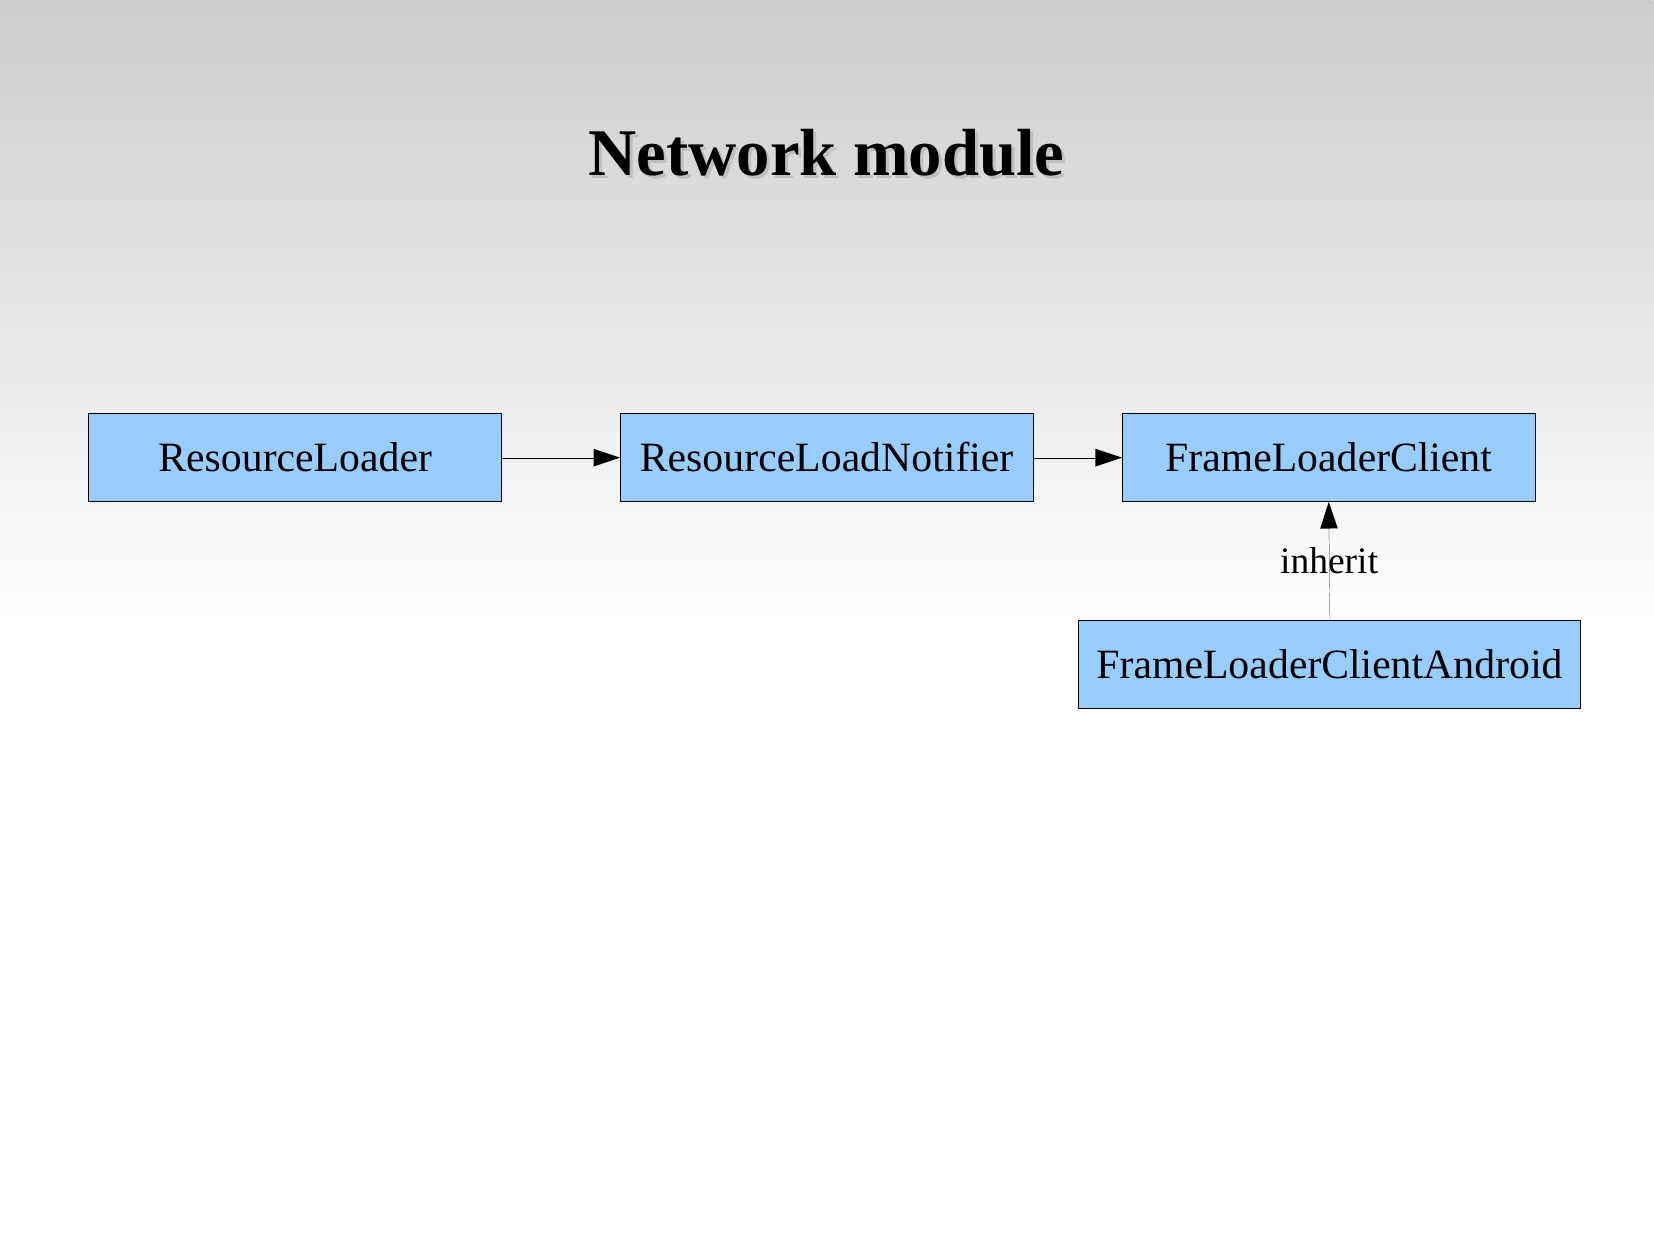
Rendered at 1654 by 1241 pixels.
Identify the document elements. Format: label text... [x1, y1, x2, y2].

text_box FrameLoaderClientAndroid [1078, 620, 1581, 709]
title Network module [82, 56, 1571, 250]
text_box FrameLoaderClient [1122, 413, 1536, 502]
text_box ResourceLoader [88, 413, 502, 502]
text_box ResourceLoadNotifier [620, 413, 1034, 502]
